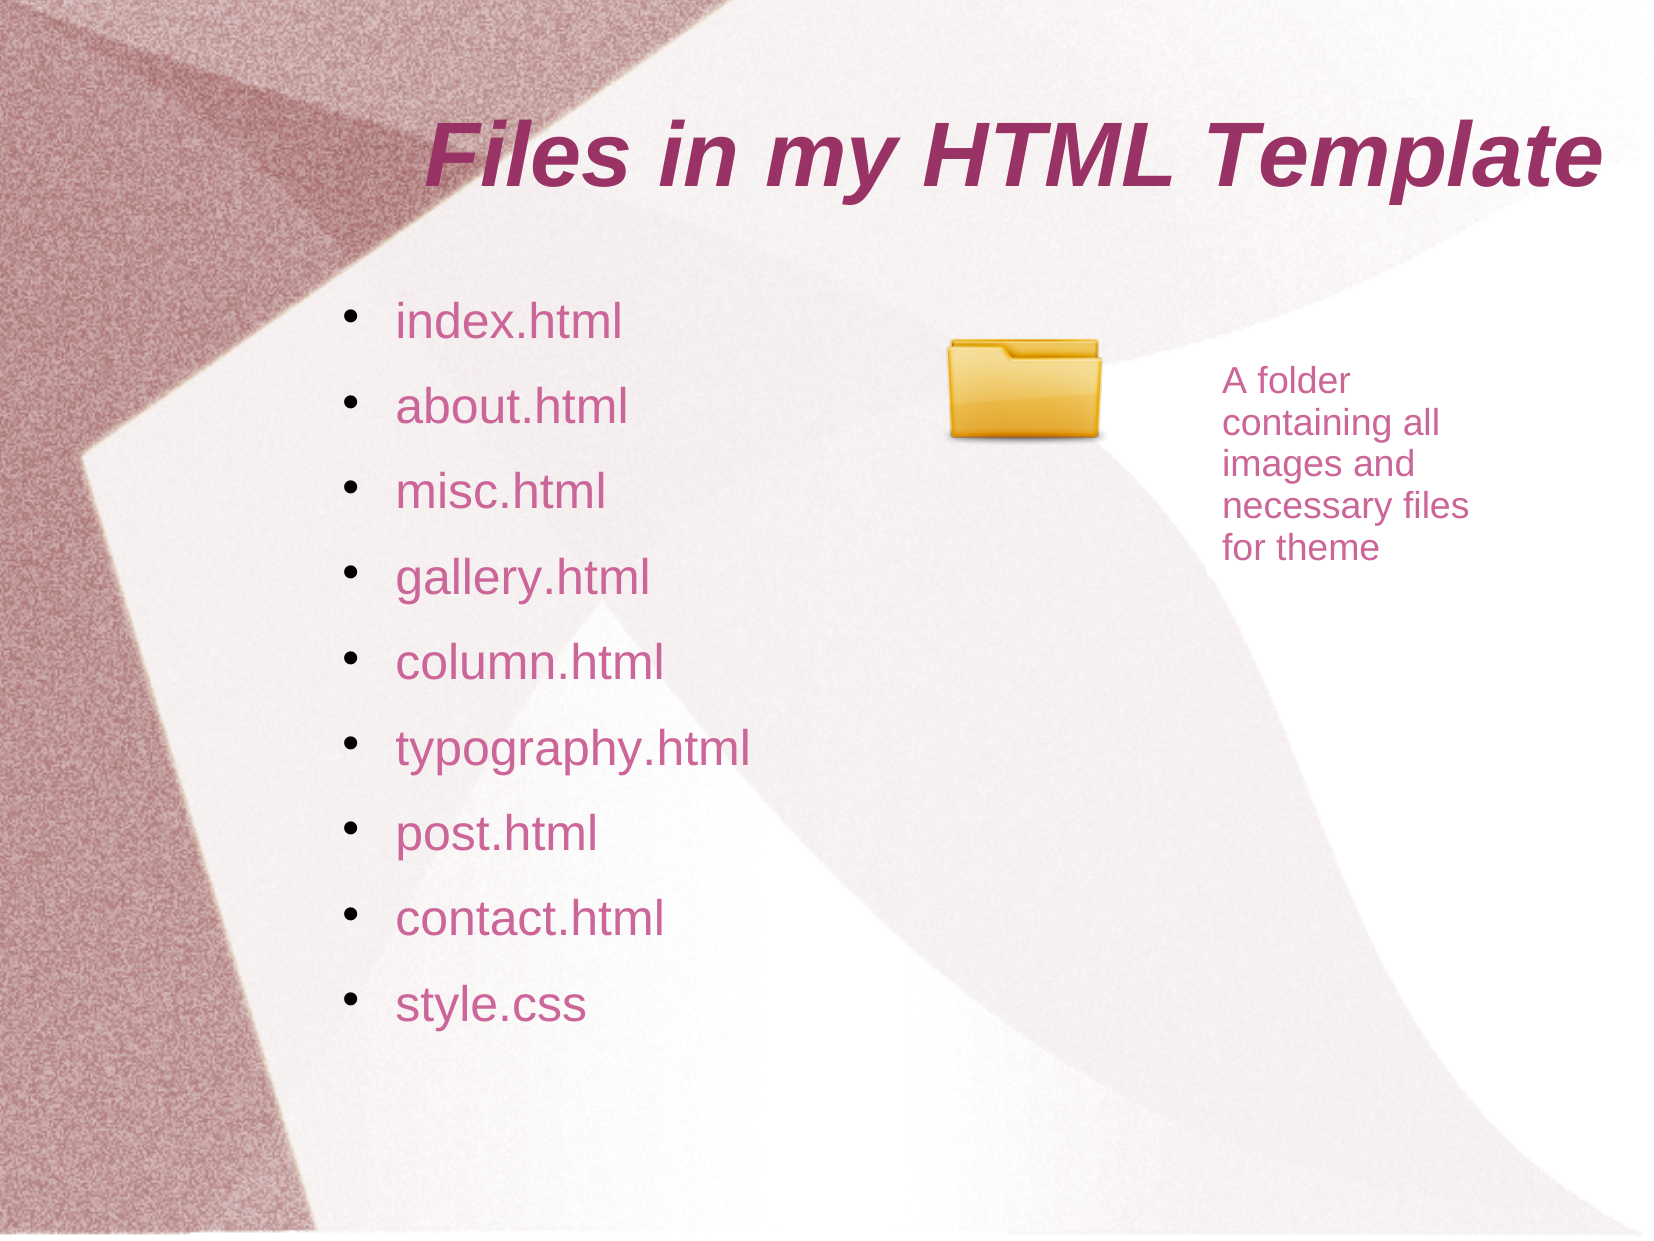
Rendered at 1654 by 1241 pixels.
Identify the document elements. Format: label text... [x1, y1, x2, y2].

table_header A folder containing all images and necessary files for theme [1207, 349, 1518, 577]
title Files in my HTML Template [420, 49, 1607, 257]
table_header [896, 349, 1207, 577]
list index.html about.html misc.html gallery.html column.html typography.html post.html contact.html style.css [324, 290, 948, 1033]
picture [0, 0, 1654, 1241]
